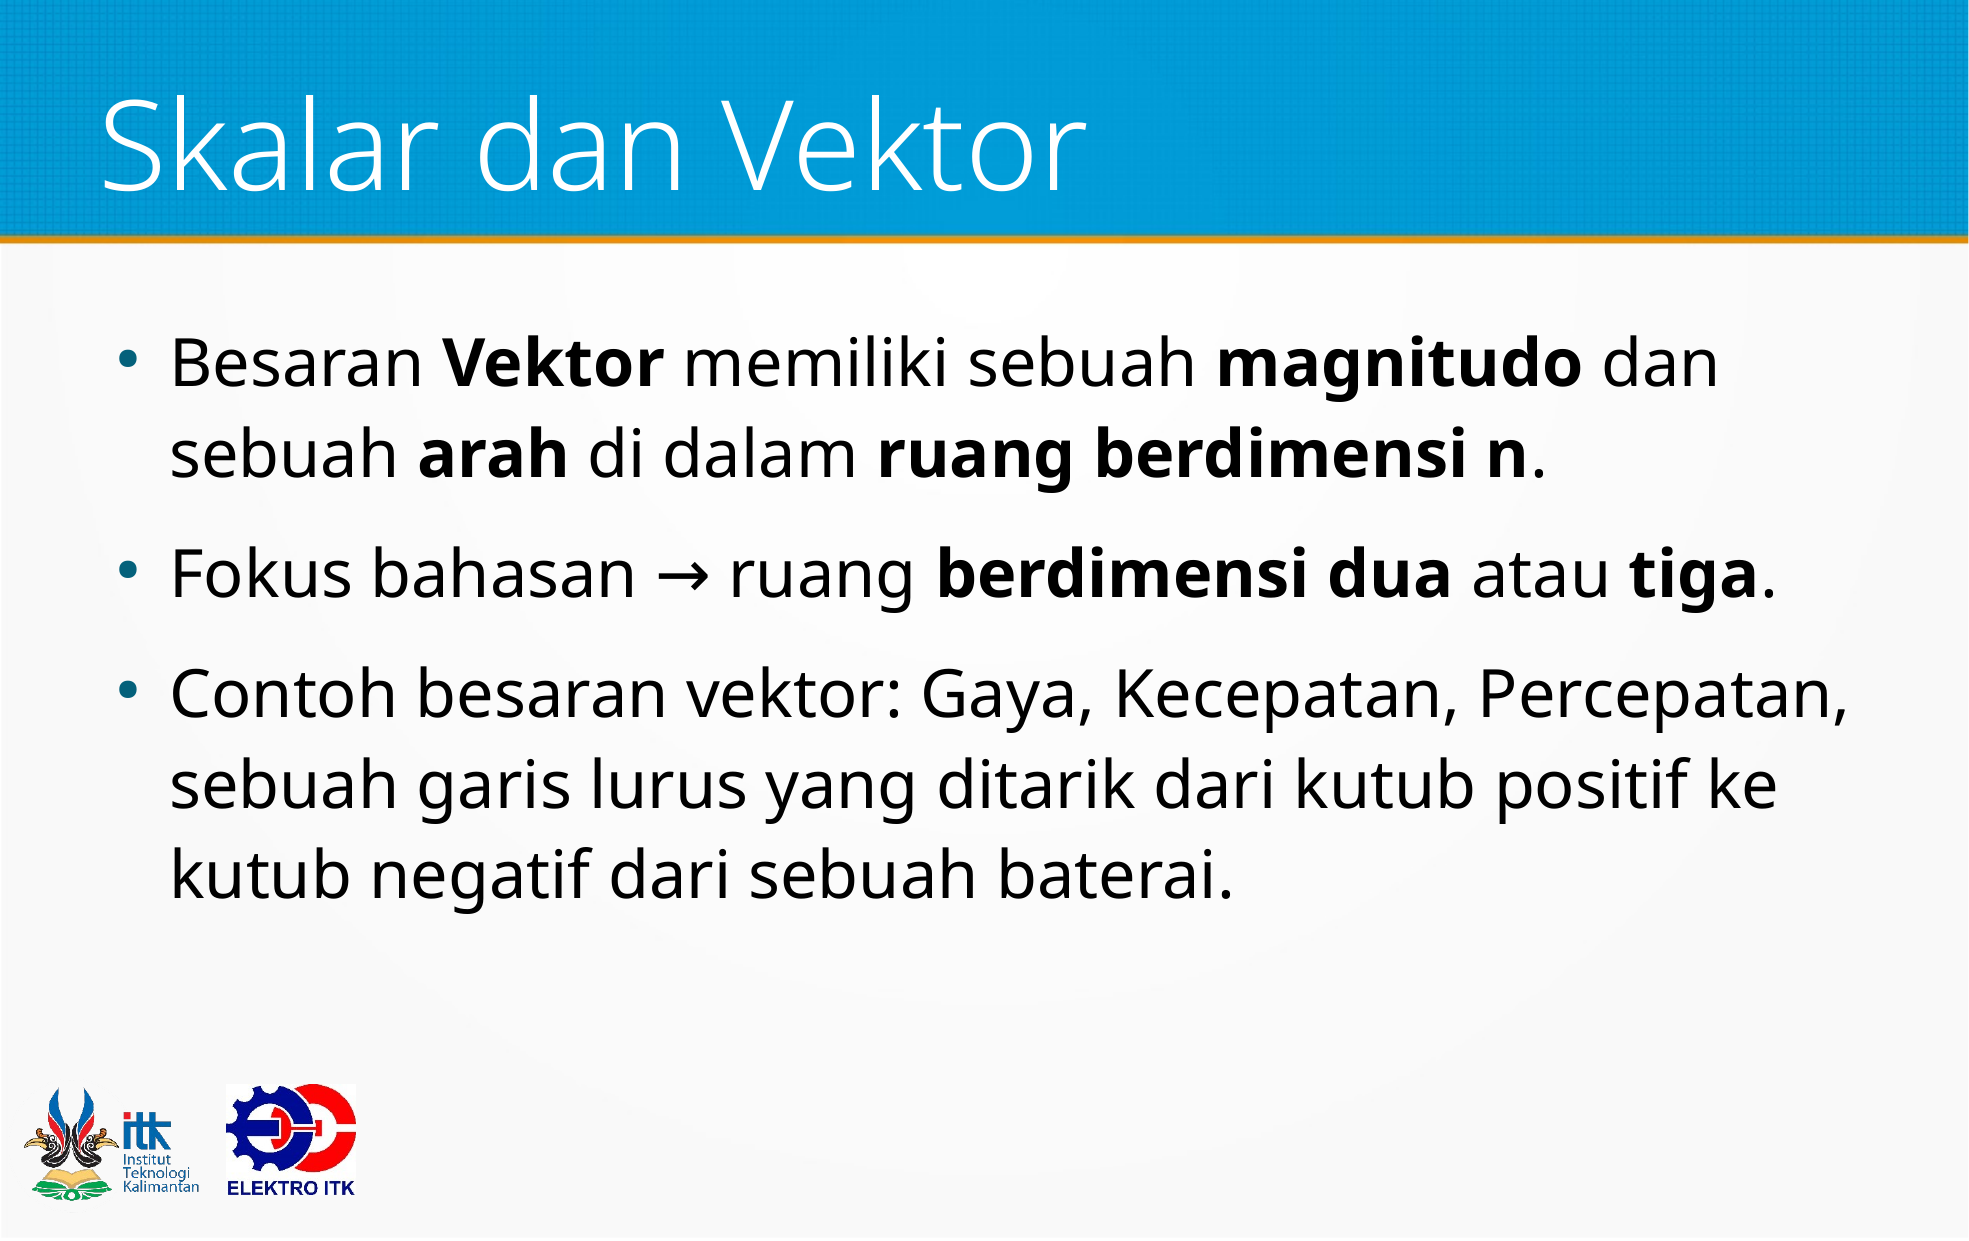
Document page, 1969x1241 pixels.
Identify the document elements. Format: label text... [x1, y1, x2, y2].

picture [0, 233, 1969, 1241]
list Besaran Vektor memiliki sebuah magnitudo dan sebuah arah di dalam ruang berdimensi n. Fokus bahasan → ruang berdimensi dua atau tiga. Contoh besaran vektor: Gaya, Kecepatan, Percepatan, sebuah garis lurus yang ditarik dari kutub positif ke kutub negatif dari sebuah baterai. [98, 315, 1861, 1081]
title Skalar dan Vektor [98, 19, 1870, 227]
